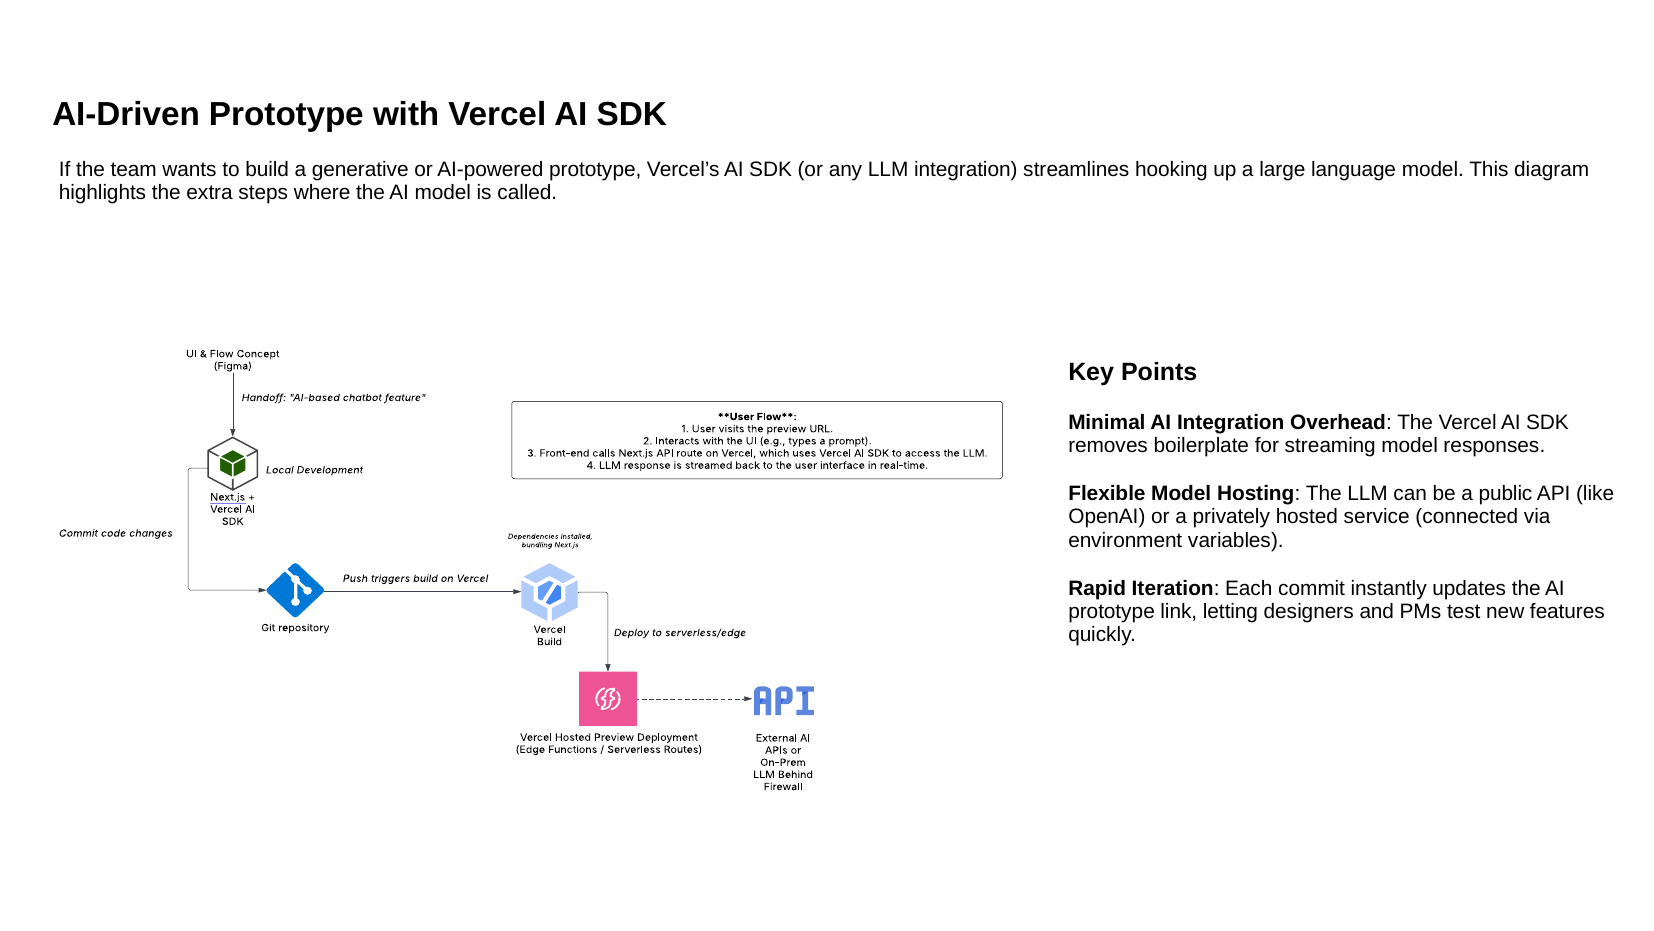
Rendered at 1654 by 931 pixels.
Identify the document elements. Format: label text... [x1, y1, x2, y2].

text_box If the team wants to build a generative or AI-powered prototype, Vercel’s AI SDK (or any LLM integration) streamlines hooking up a large language model. This diagram highlights the extra steps where the AI model is called. [44, 150, 1613, 258]
text_box Key Points Minimal AI Integration Overhead: The Vercel AI SDK removes boilerplate for streaming model responses. Flexible Model Hosting: The LLM can be a public API (like OpenAI) or a privately hosted service (connected via environment variables). Rapid Iteration: Each commit instantly updates the AI prototype link, letting designers and PMs test new features quickly. [1053, 350, 1654, 751]
text_box AI-Driven Prototype with Vercel AI SDK [37, 87, 987, 151]
picture [5, 300, 1051, 840]
